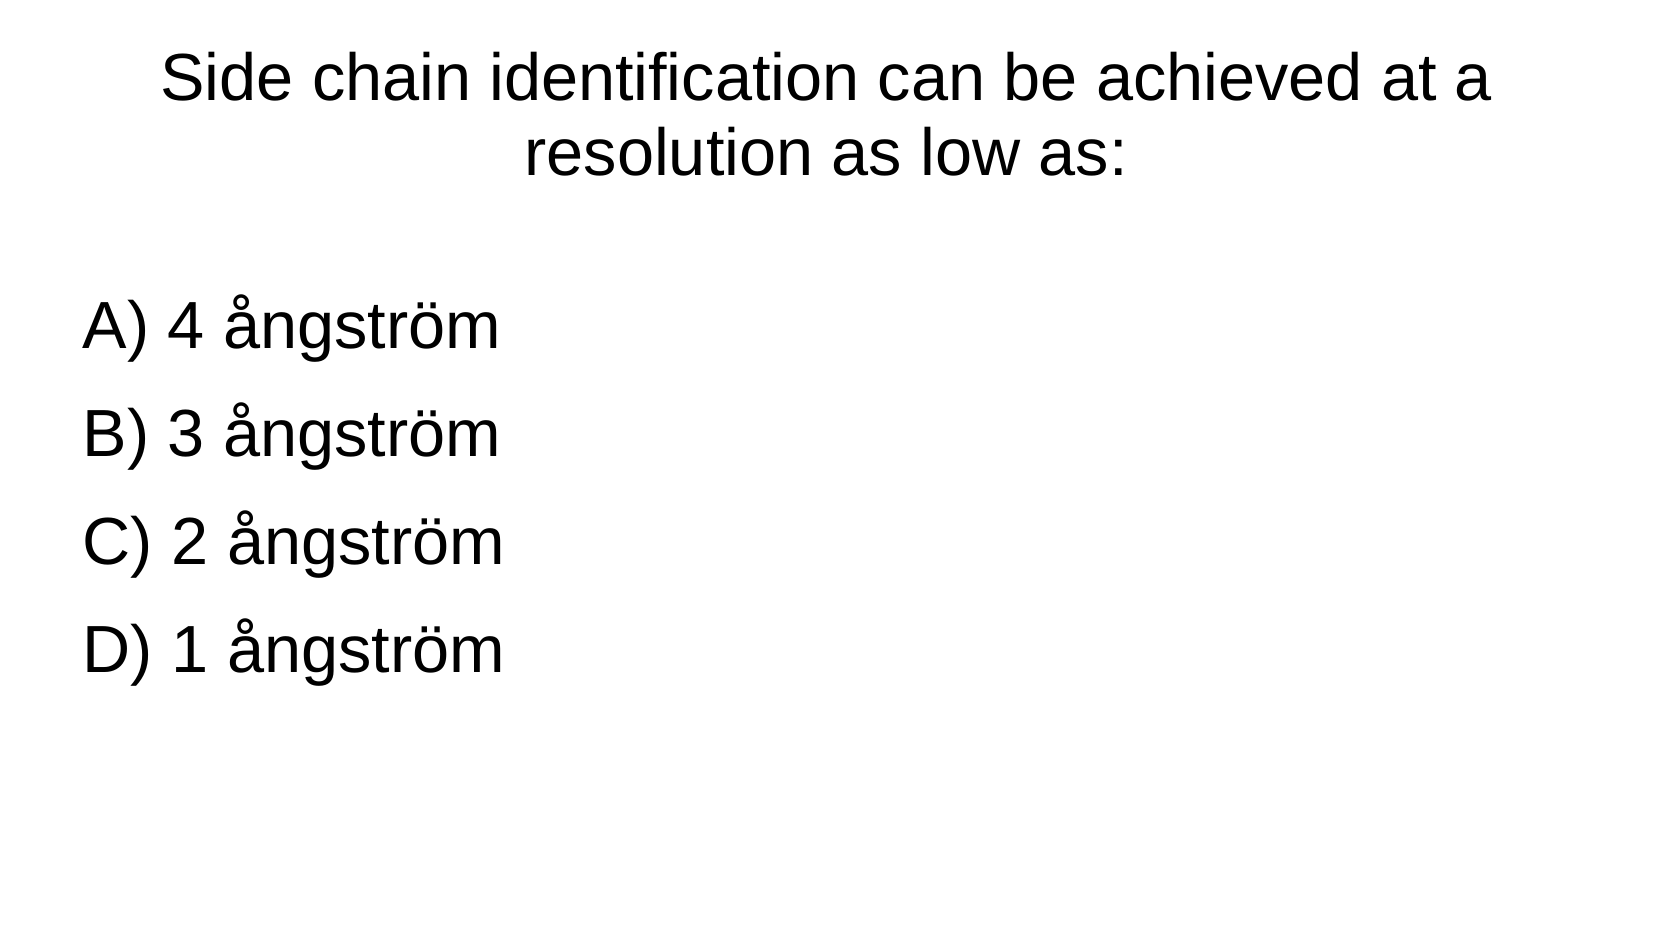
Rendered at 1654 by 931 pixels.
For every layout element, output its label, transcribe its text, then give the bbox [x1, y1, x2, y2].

title Side chain identification can be achieved at a resolution as low as: [82, 37, 1571, 193]
subtitle 4 ångström 3 ångström 2 ångström 1 ångström [82, 217, 1571, 758]
